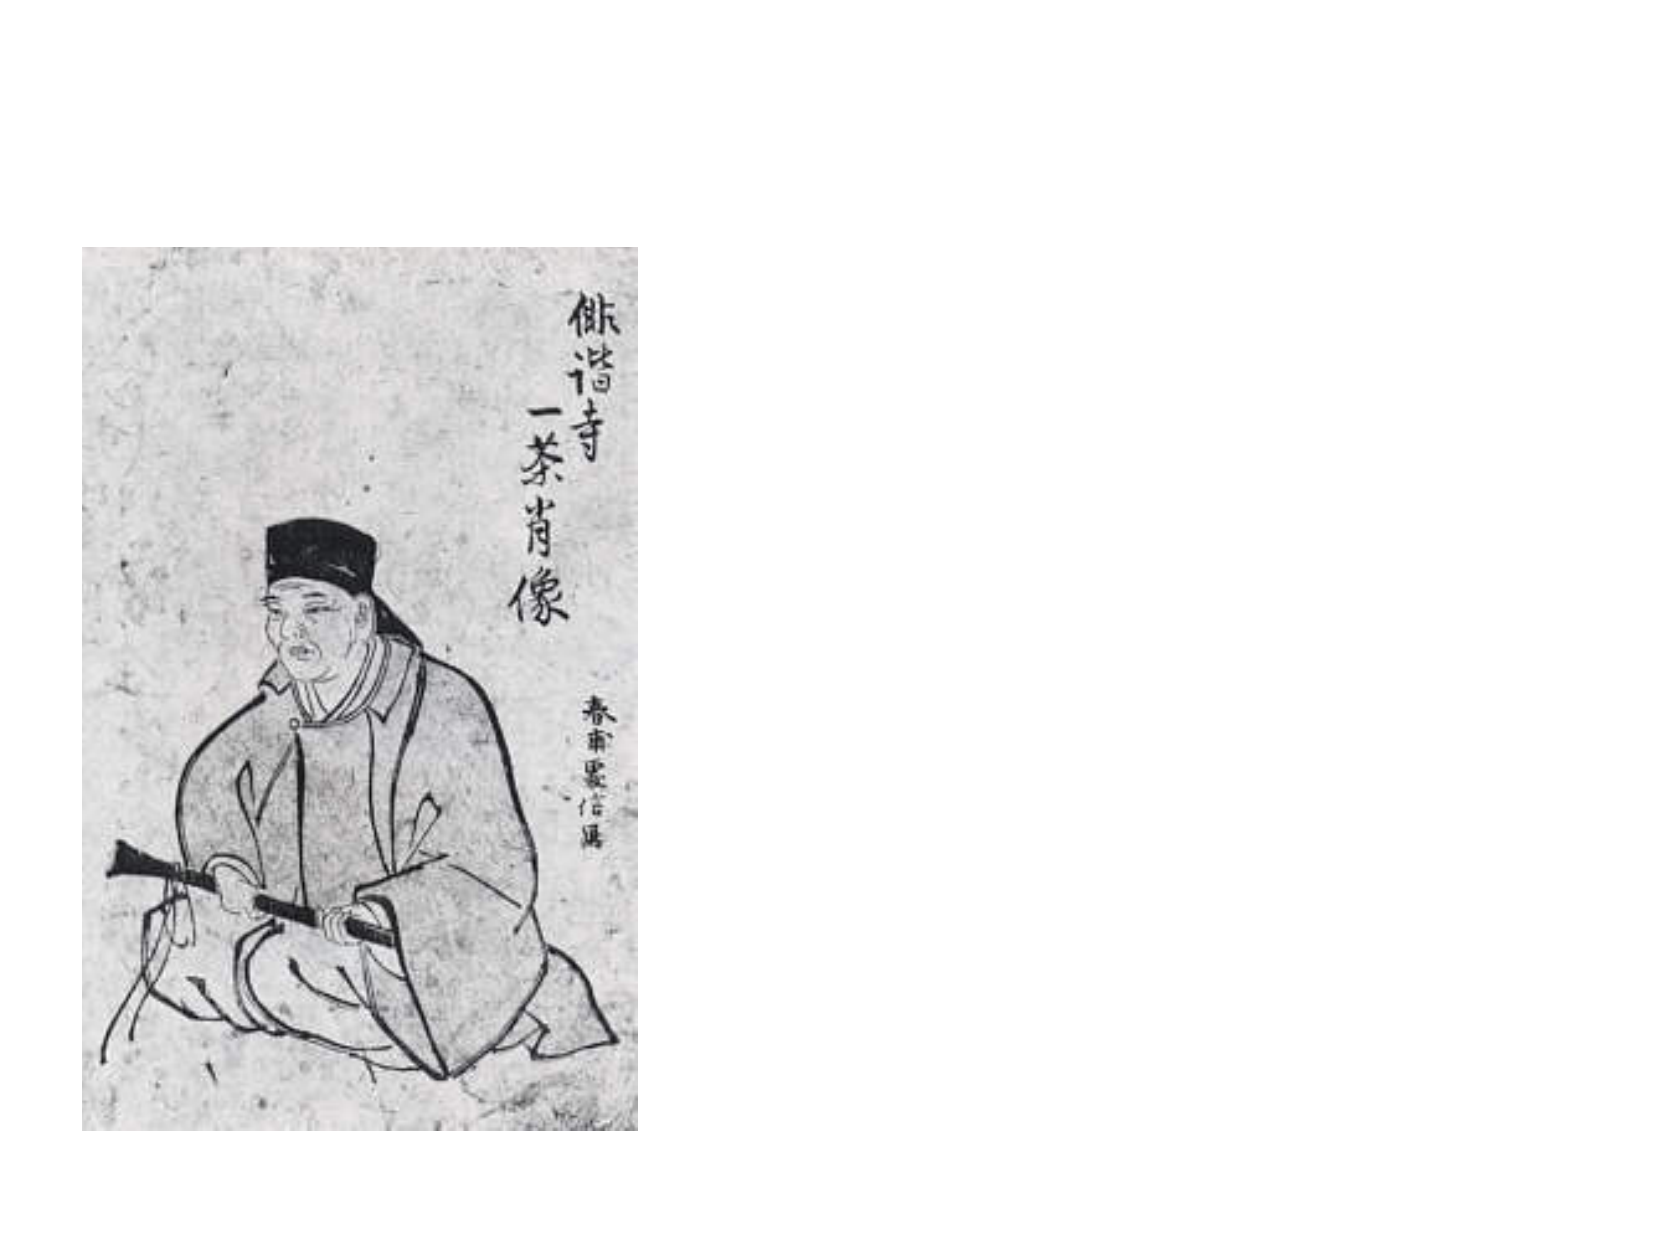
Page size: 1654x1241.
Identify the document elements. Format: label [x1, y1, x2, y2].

picture [82, 247, 638, 1131]
